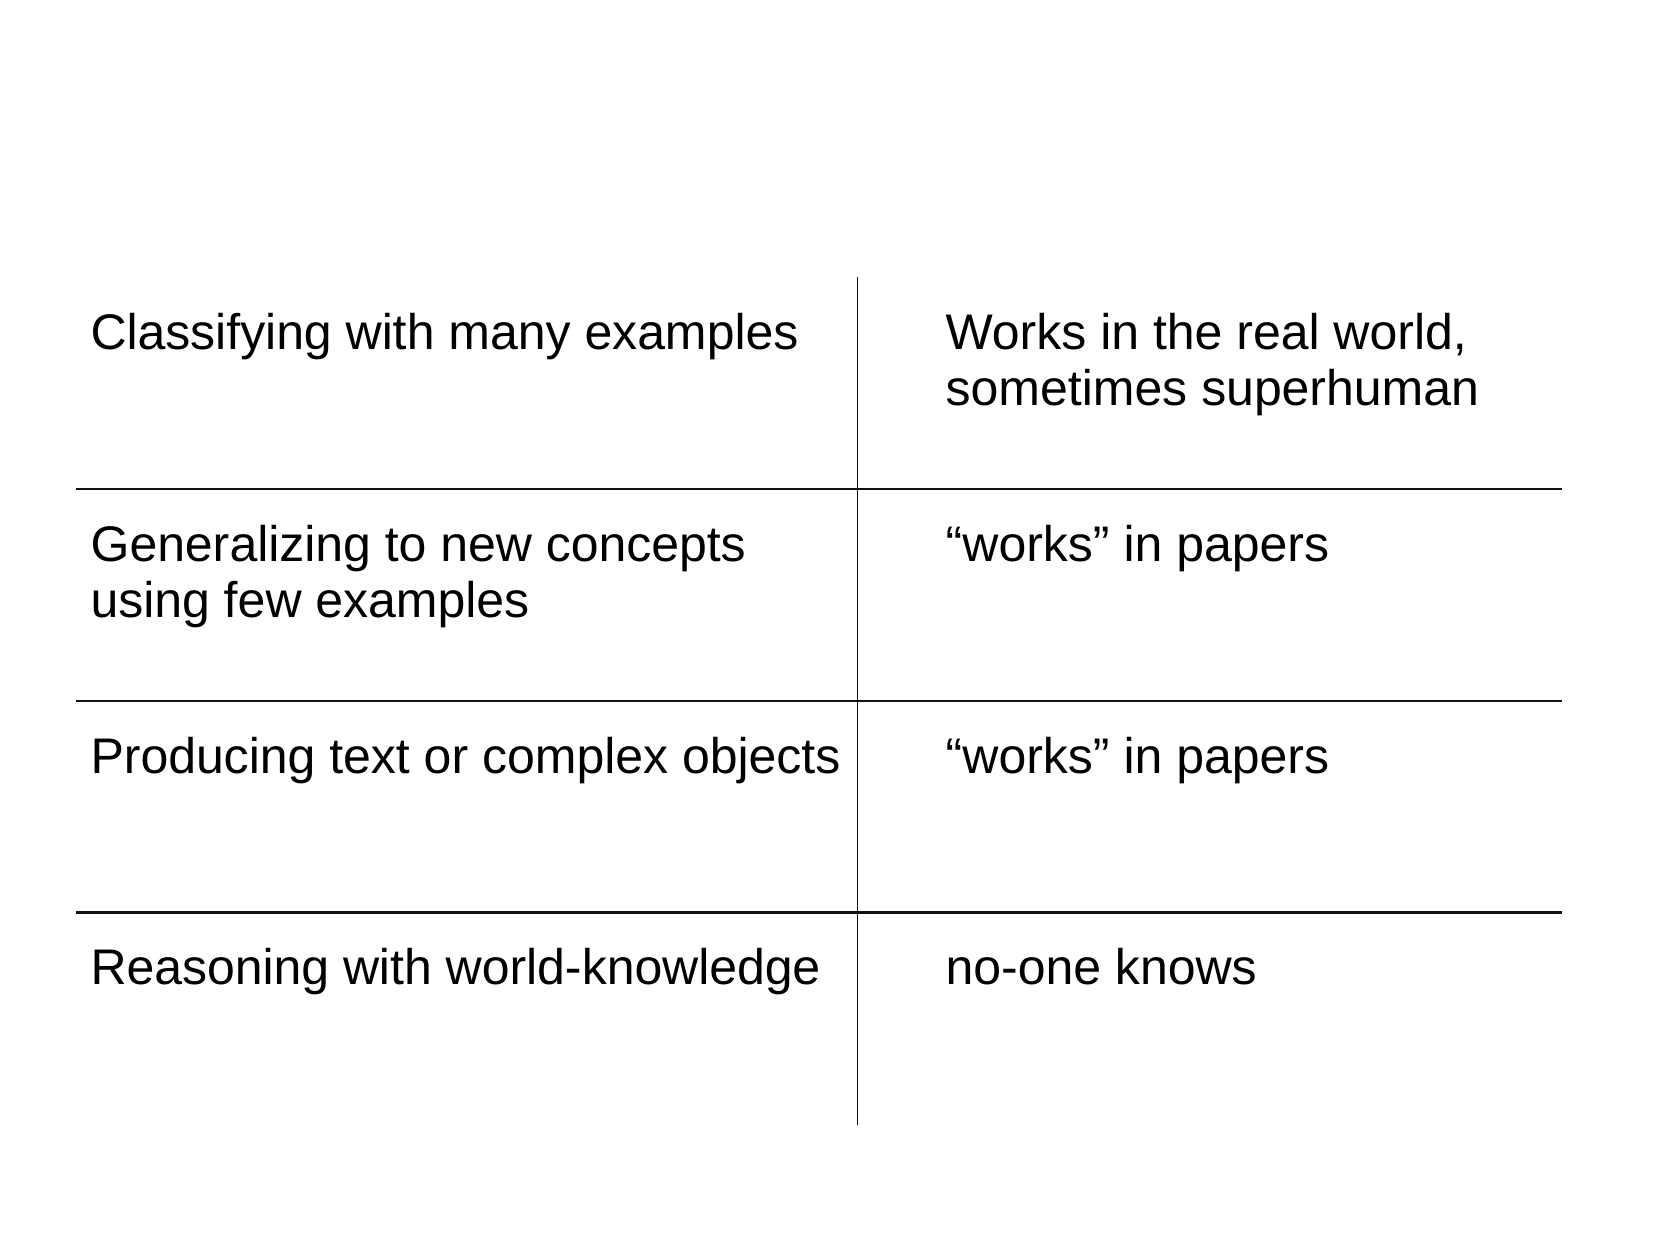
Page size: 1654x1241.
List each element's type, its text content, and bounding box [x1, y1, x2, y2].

table_cell “works” in papers [858, 490, 1562, 700]
table_cell Reasoning with world-knowledge [77, 914, 857, 1125]
table_cell “works” in papers [858, 702, 1562, 911]
table_header Classifying with many examples [77, 278, 857, 488]
table_cell no-one knows [858, 914, 1562, 1125]
table_cell Producing text or complex objects [77, 702, 857, 911]
table_header Works in the real world, sometimes superhuman [858, 278, 1562, 488]
table_cell Generalizing to new concepts using few examples [77, 490, 857, 700]
